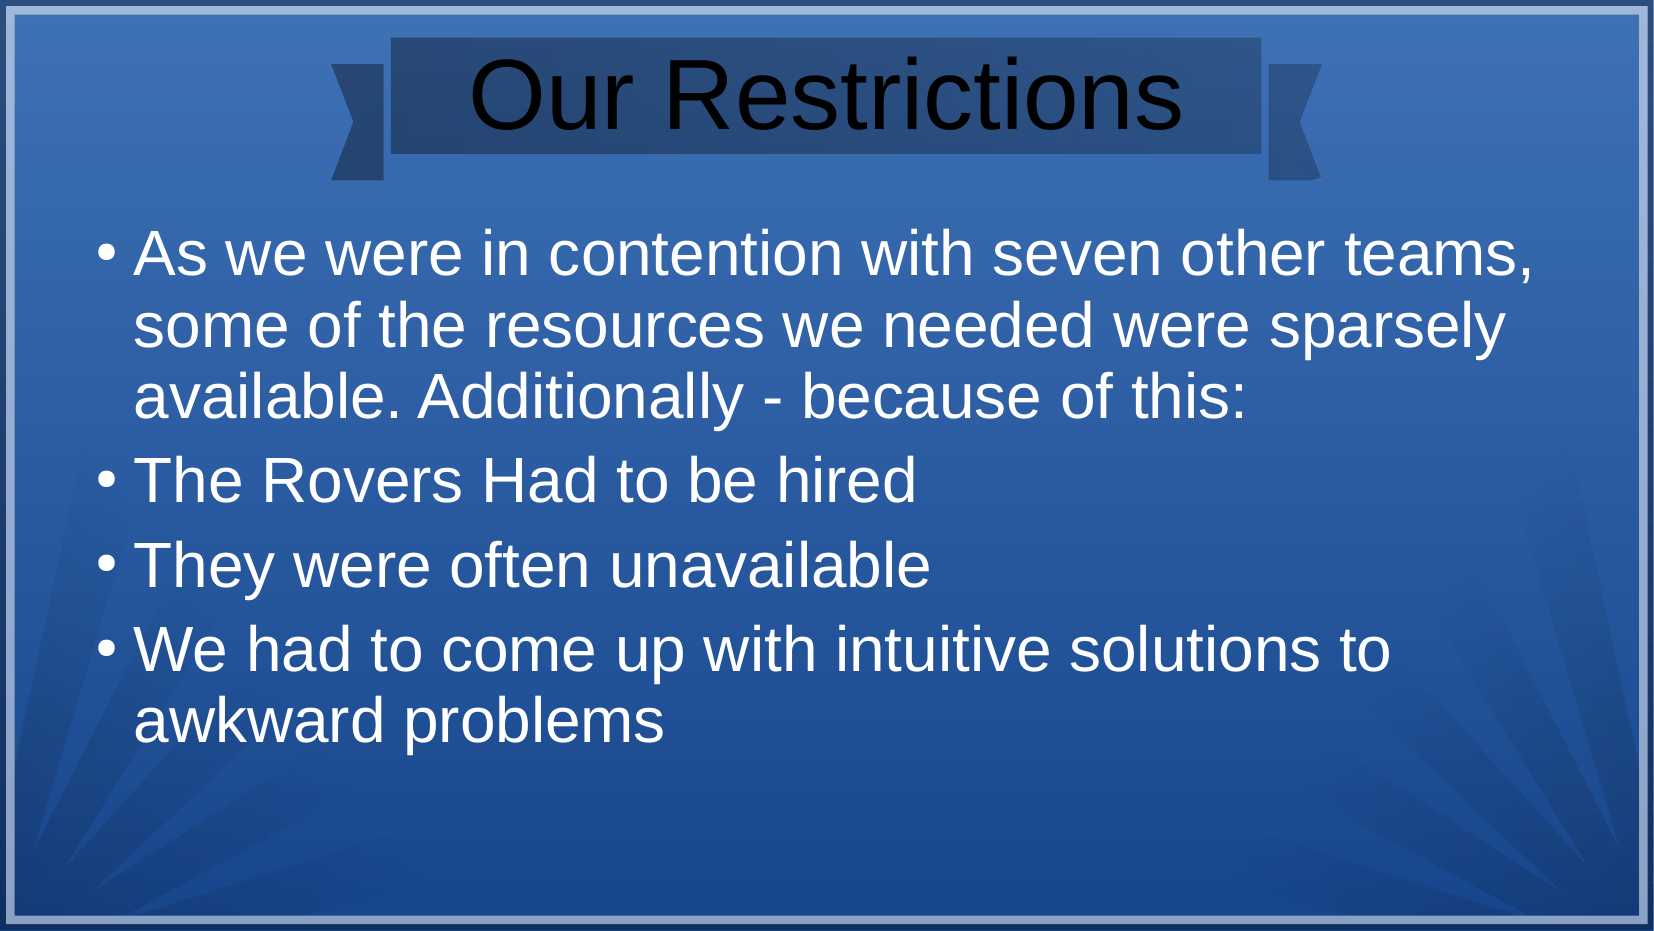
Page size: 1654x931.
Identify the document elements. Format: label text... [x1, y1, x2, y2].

list As we were in contention with seven other teams, some of the resources we needed were sparsely available. Additionally - because of this: The Rovers Had to be hired They were often unavailable We had to come up with intuitive solutions to awkward problems [82, 217, 1571, 758]
title Our Restrictions [389, 35, 1264, 154]
